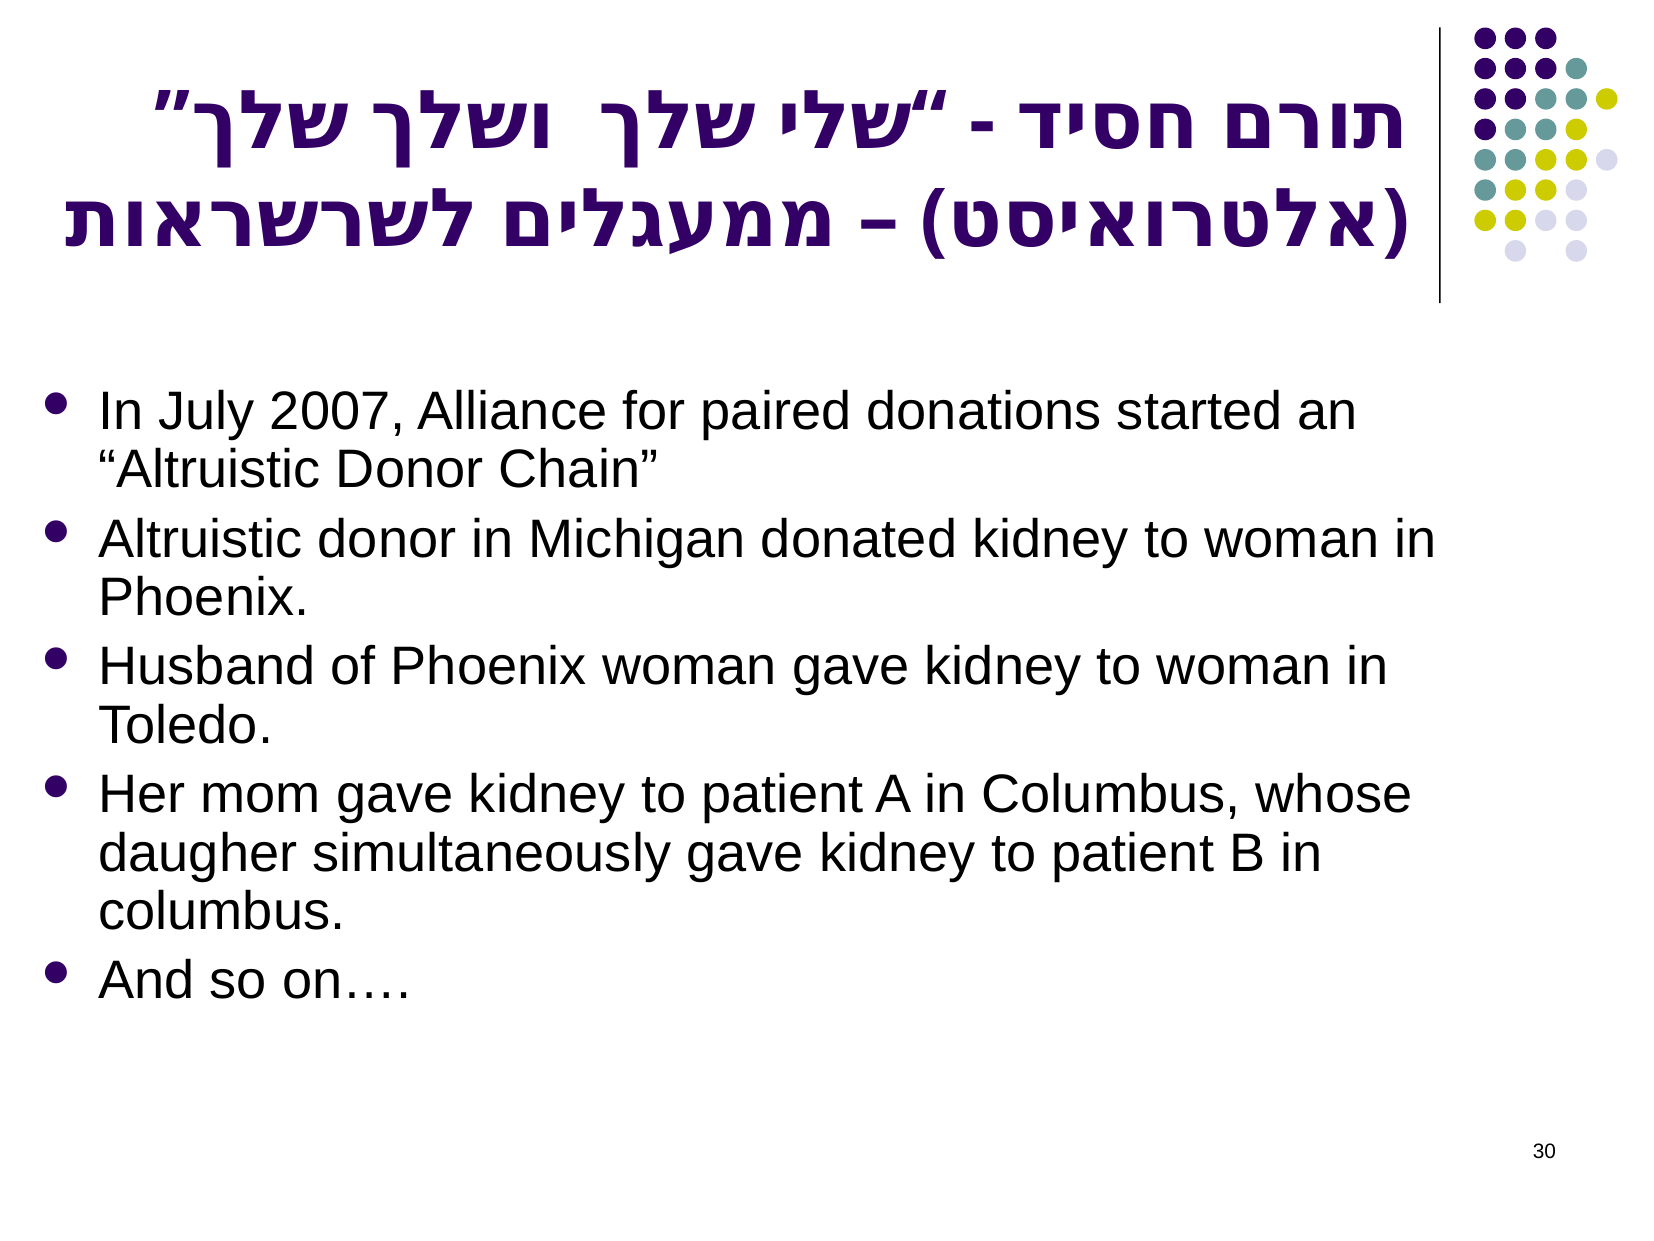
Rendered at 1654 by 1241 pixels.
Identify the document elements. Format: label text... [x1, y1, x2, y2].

list In July 2007, Alliance for paired donations started an “Altruistic Donor Chain” Altruistic donor in Michigan donated kidney to woman in Phoenix. Husband of Phoenix woman gave kidney to woman in Toledo. Her mom gave kidney to patient A in Columbus, whose daugher simultaneously gave kidney to patient B in columbus. And so on…. [26, 375, 1591, 1173]
slide_number <number> [1185, 1129, 1571, 1213]
title תורם חסיד - “שלי שלך ושלך שלך” (אלטרואיסט) – ממעגלים לשרשראות [0, 75, 1426, 271]
